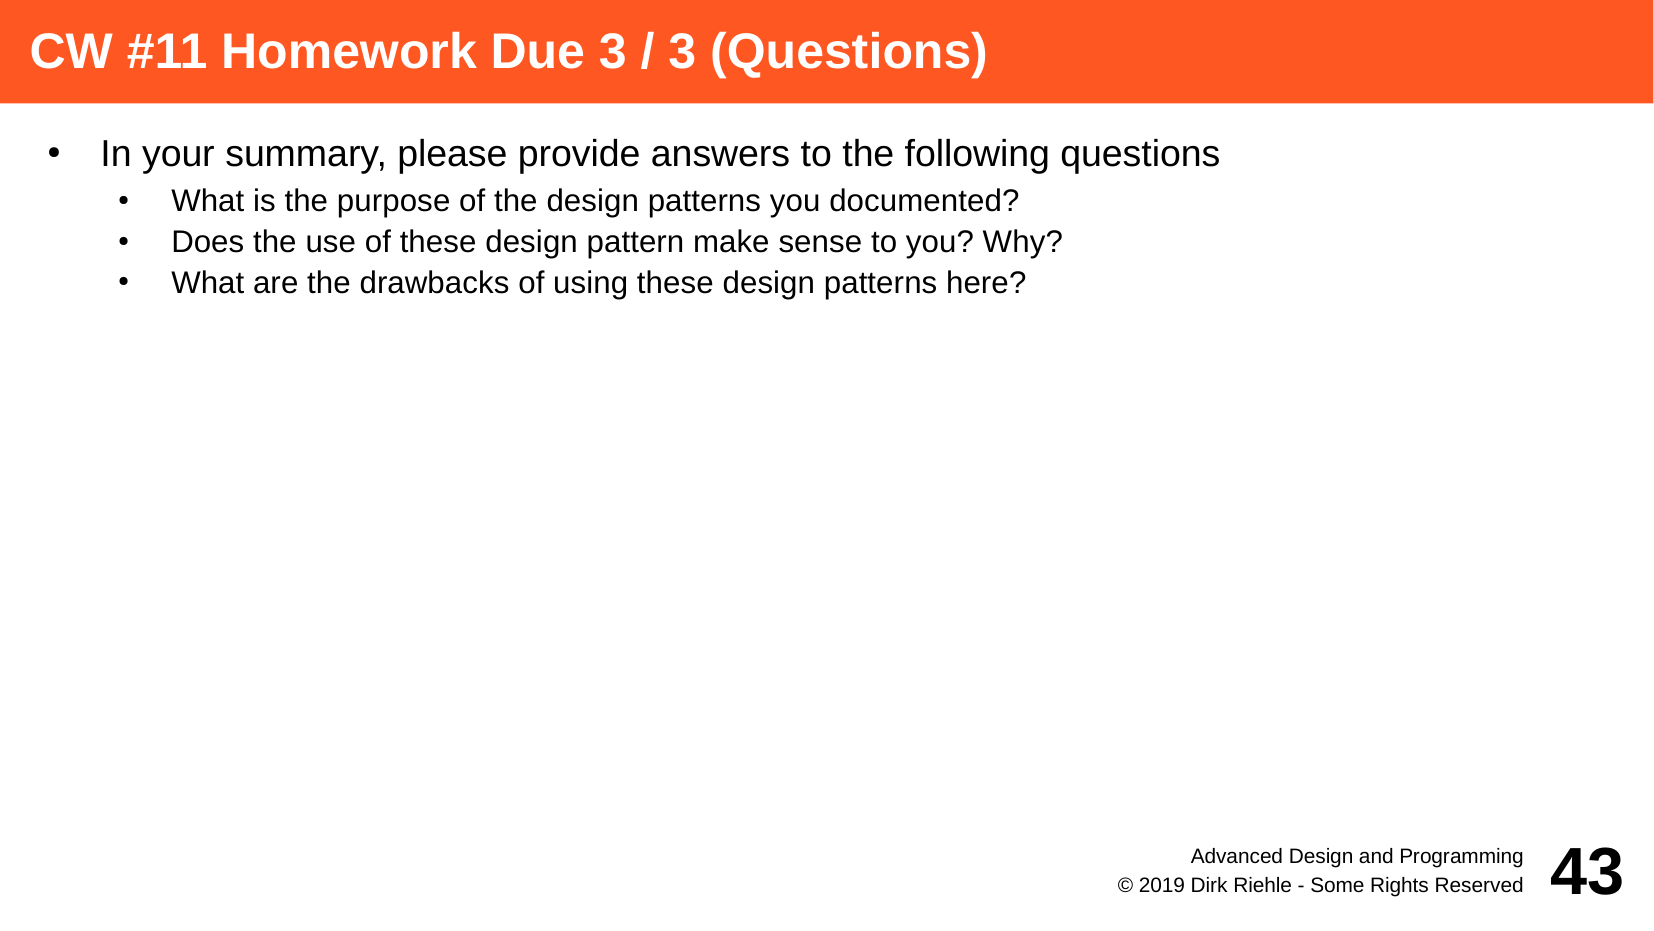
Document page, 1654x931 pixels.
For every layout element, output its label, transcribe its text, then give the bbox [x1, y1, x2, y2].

list In your summary, please provide answers to the following questions What is the purpose of the design patterns you documented? Does the use of these design pattern make sense to you? Why? What are the drawbacks of using these design patterns here? [29, 132, 1625, 813]
title CW #11 Homework Due 3 / 3 (Questions) [0, 0, 1654, 104]
